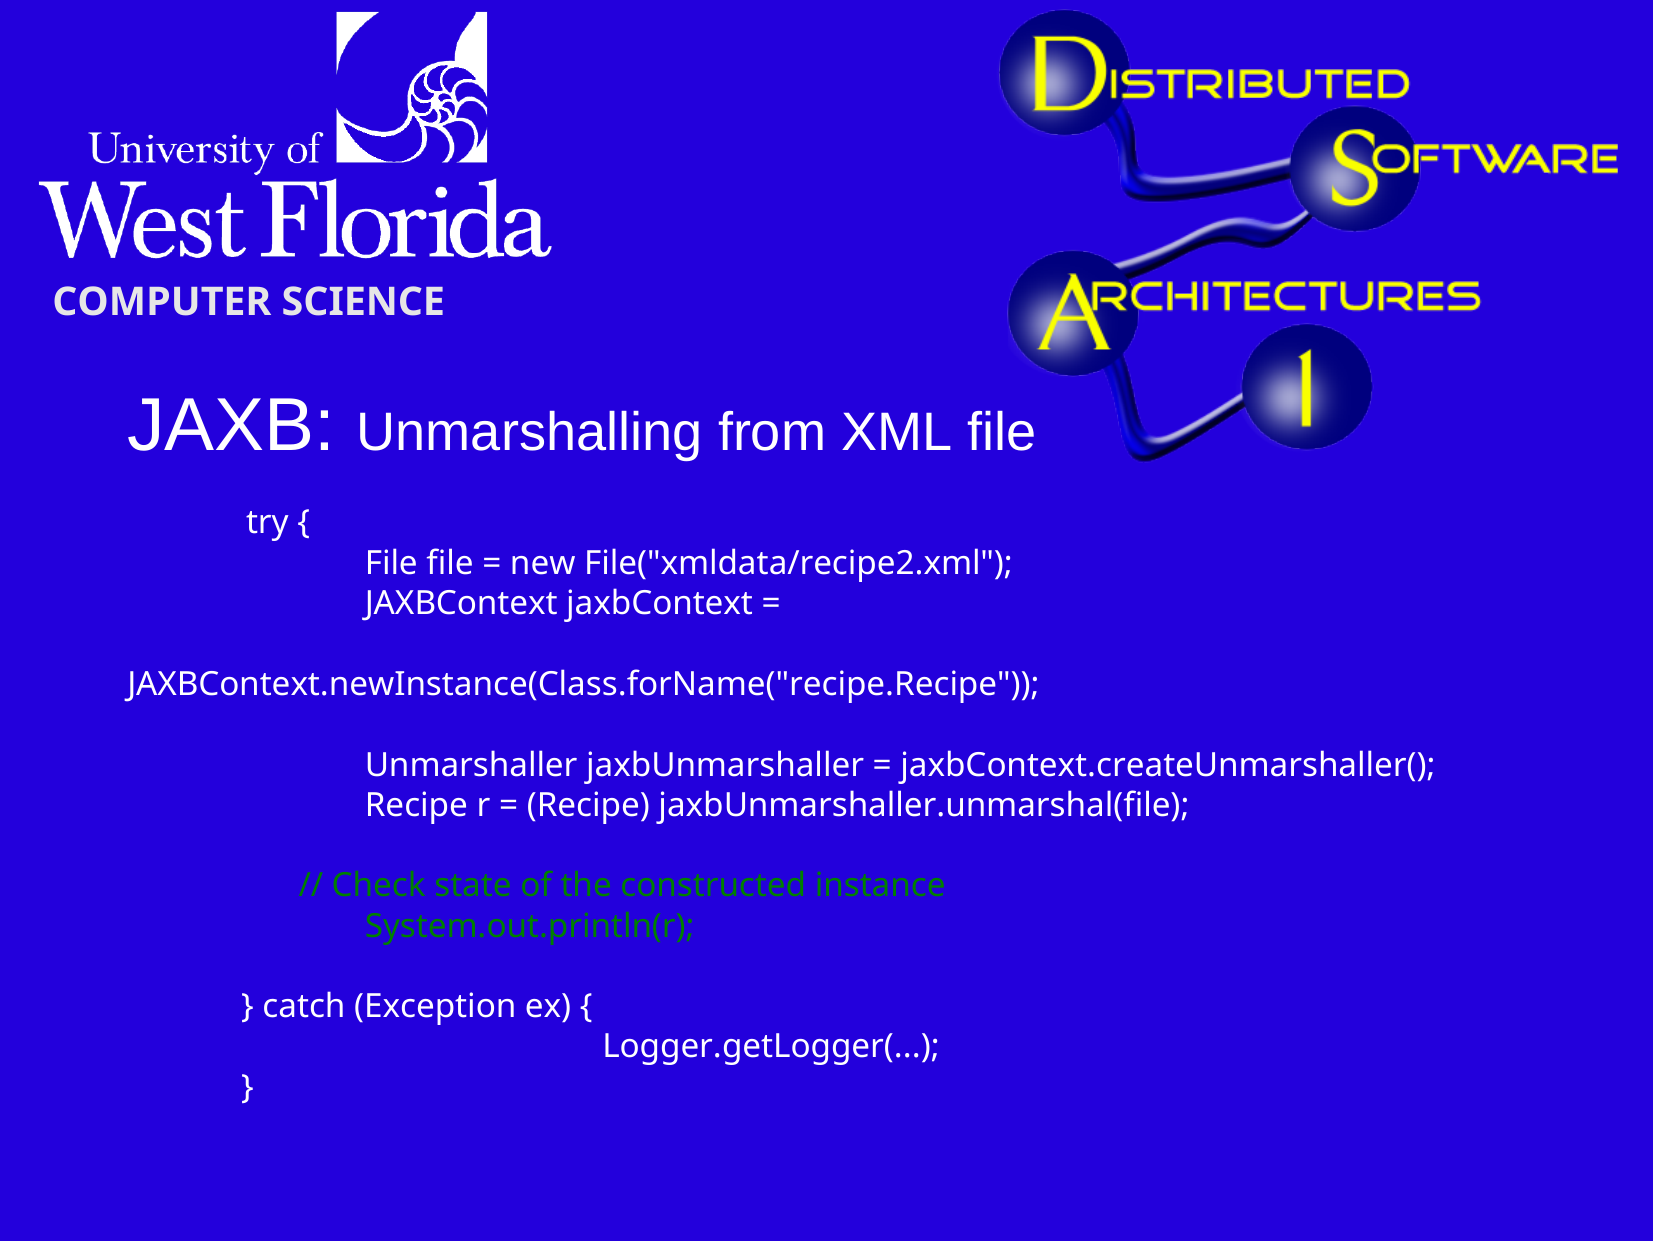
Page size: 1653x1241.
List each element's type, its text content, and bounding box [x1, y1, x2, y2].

text_box COMPUTER SCIENCE [37, 262, 563, 333]
picture [910, 0, 1653, 506]
picture [37, 0, 559, 262]
text_box JAXB: Unmarshalling from XML file try { File file = new File("xmldata/recipe2.xml"); JAXBContext jaxbContext = JAXBContext.newInstance(Class.forName("recipe.Recipe")); Unmarshaller jaxbUnmarshaller = jaxbContext.createUnmarshaller(); Recipe r = (Recipe) jaxbUnmarshaller.unmarshal(file); // Check state of the constructed instance System.out.println(r); } catch (Exception ex) { Logger.getLogger(...); } [112, 370, 1538, 1241]
